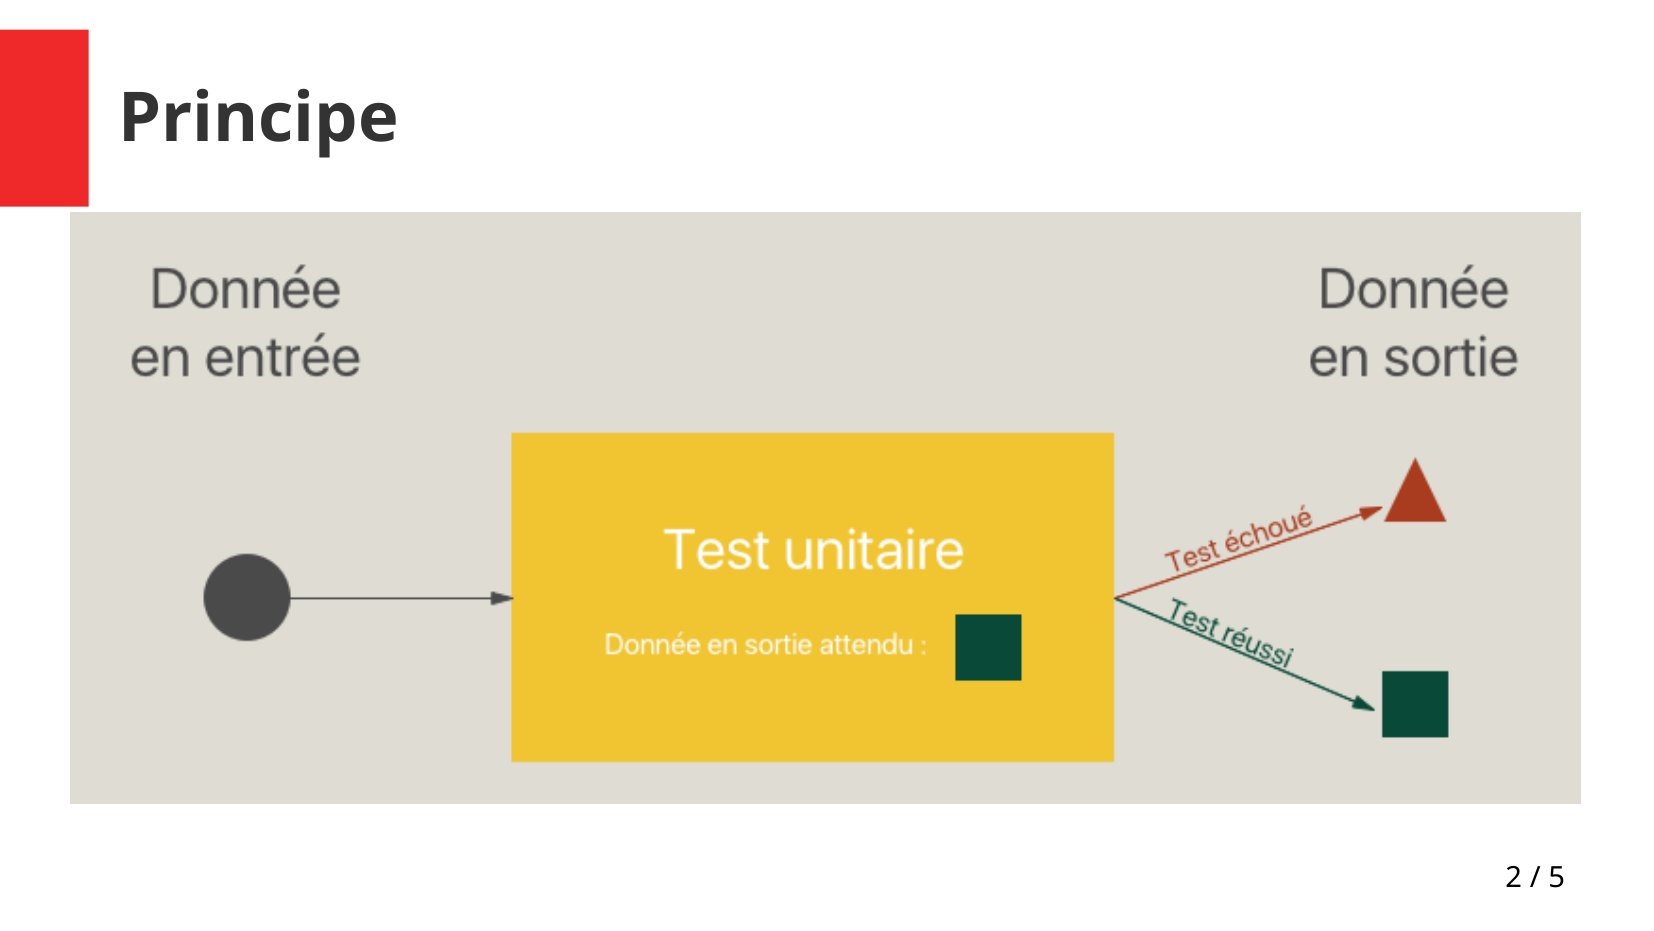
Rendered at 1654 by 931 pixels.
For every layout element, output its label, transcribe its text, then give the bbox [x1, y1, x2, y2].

title Principe [118, 37, 1571, 193]
picture [70, 212, 1581, 804]
